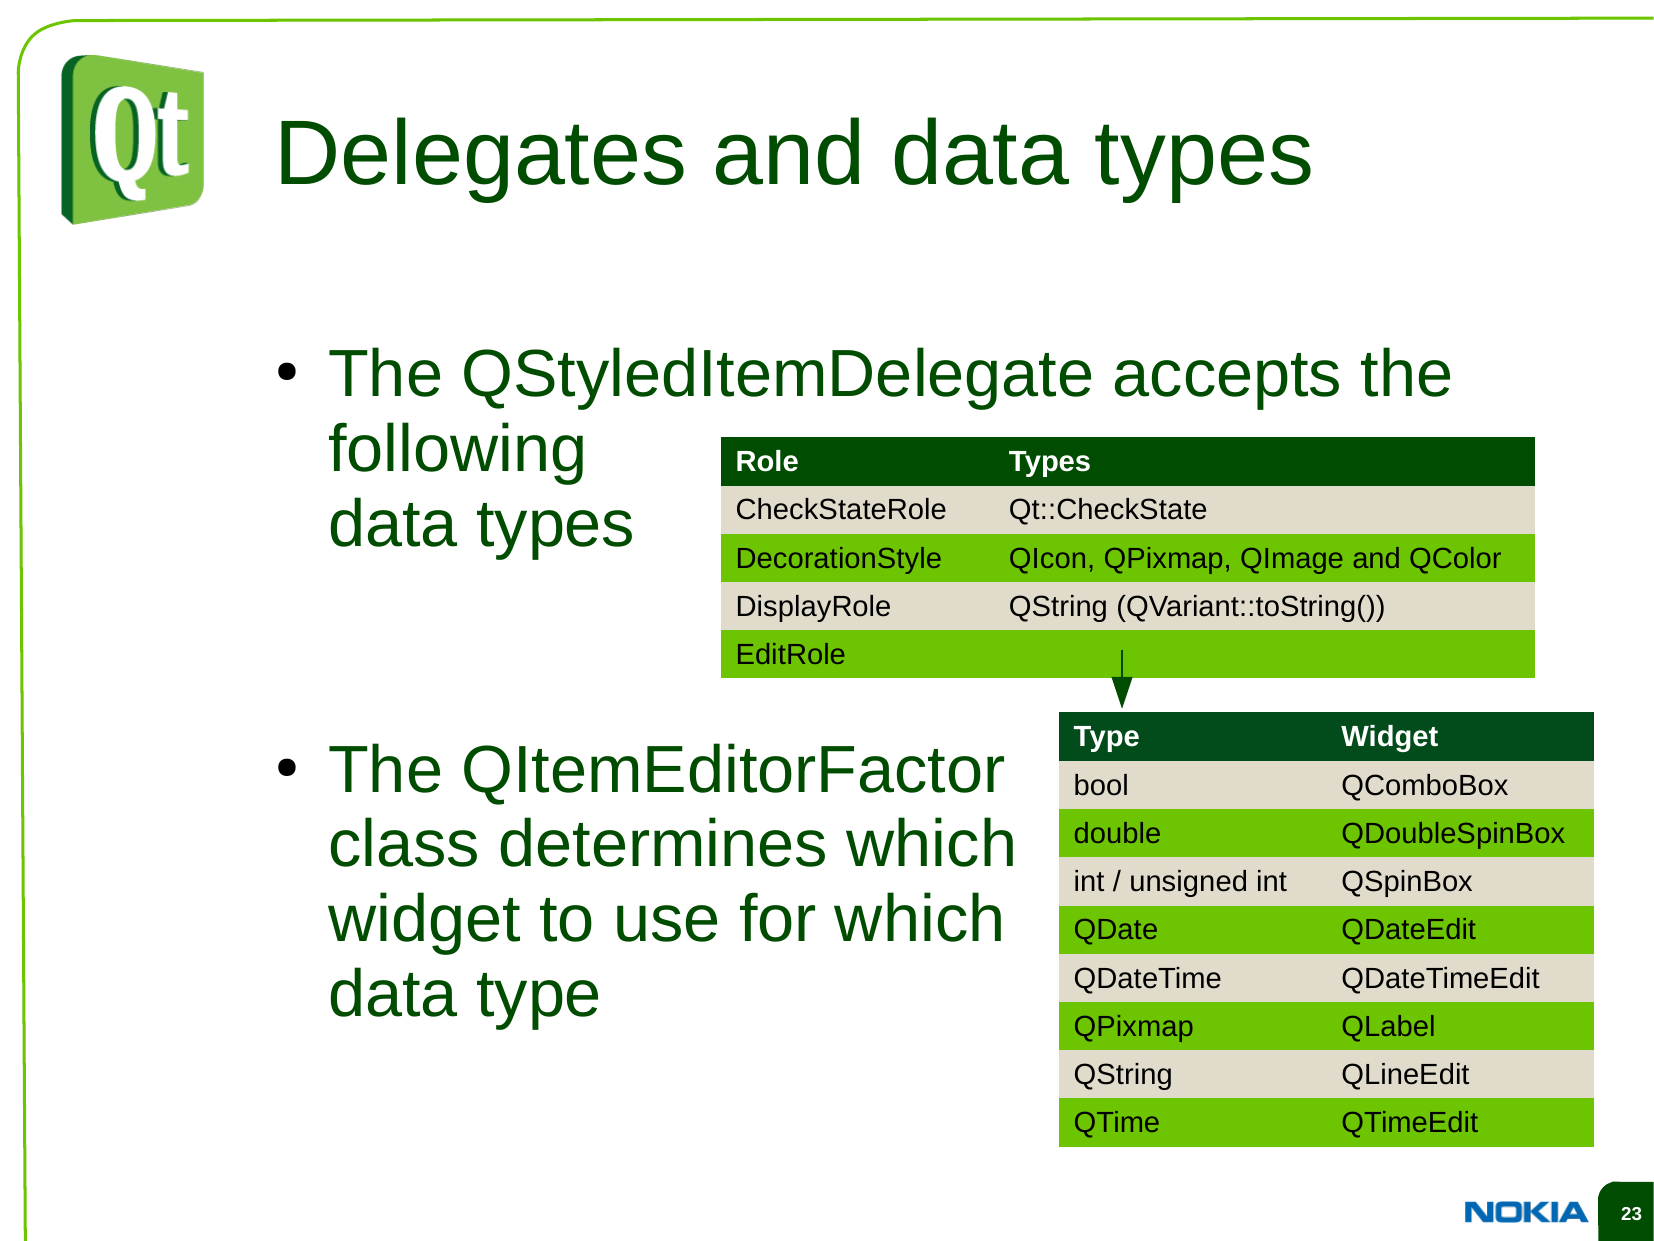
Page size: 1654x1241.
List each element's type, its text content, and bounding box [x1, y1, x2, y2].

table_cell QTime [1059, 1098, 1327, 1147]
list The QStyledItemDelegate accepts the following data types The QItemEditorFactor class determines which widget to use for which data type [257, 336, 1577, 1085]
table_header Types [994, 437, 1535, 486]
table_cell QComboBox [1327, 761, 1594, 809]
table_cell DecorationStyle [721, 534, 994, 582]
table_cell QTimeEdit [1327, 1098, 1594, 1147]
table_cell CheckStateRole [721, 486, 994, 534]
table_cell QIcon, QPixmap, QImage and QColor [994, 534, 1535, 582]
table_header Role [721, 437, 994, 486]
table_cell EditRole [721, 630, 994, 678]
table_cell bool [1059, 761, 1327, 809]
table_cell QLineEdit [1327, 1050, 1594, 1098]
table_cell Qt::CheckState [994, 486, 1535, 534]
table_cell QString [1059, 1050, 1327, 1098]
table_cell QDateEdit [1327, 906, 1594, 954]
picture [1465, 1201, 1589, 1223]
table_cell double [1059, 809, 1327, 857]
table_cell QPixmap [1059, 1002, 1327, 1050]
table_cell DisplayRole [721, 582, 994, 630]
table_cell QString (QVariant::toString()) [994, 582, 1535, 630]
table_cell QDateTime [1059, 954, 1327, 1002]
table_cell QLabel [1327, 1002, 1594, 1050]
table_cell QDate [1059, 906, 1327, 954]
title Delegates and data types [257, 56, 1333, 250]
table_cell QDoubleSpinBox [1327, 809, 1594, 857]
table_cell [994, 630, 1535, 678]
picture [61, 55, 204, 225]
table_cell QDateTimeEdit [1327, 954, 1594, 1002]
table_header Widget [1327, 712, 1594, 761]
table_cell QSpinBox [1327, 857, 1594, 906]
table_header Type [1059, 712, 1327, 761]
table_cell int / unsigned int [1059, 857, 1327, 906]
